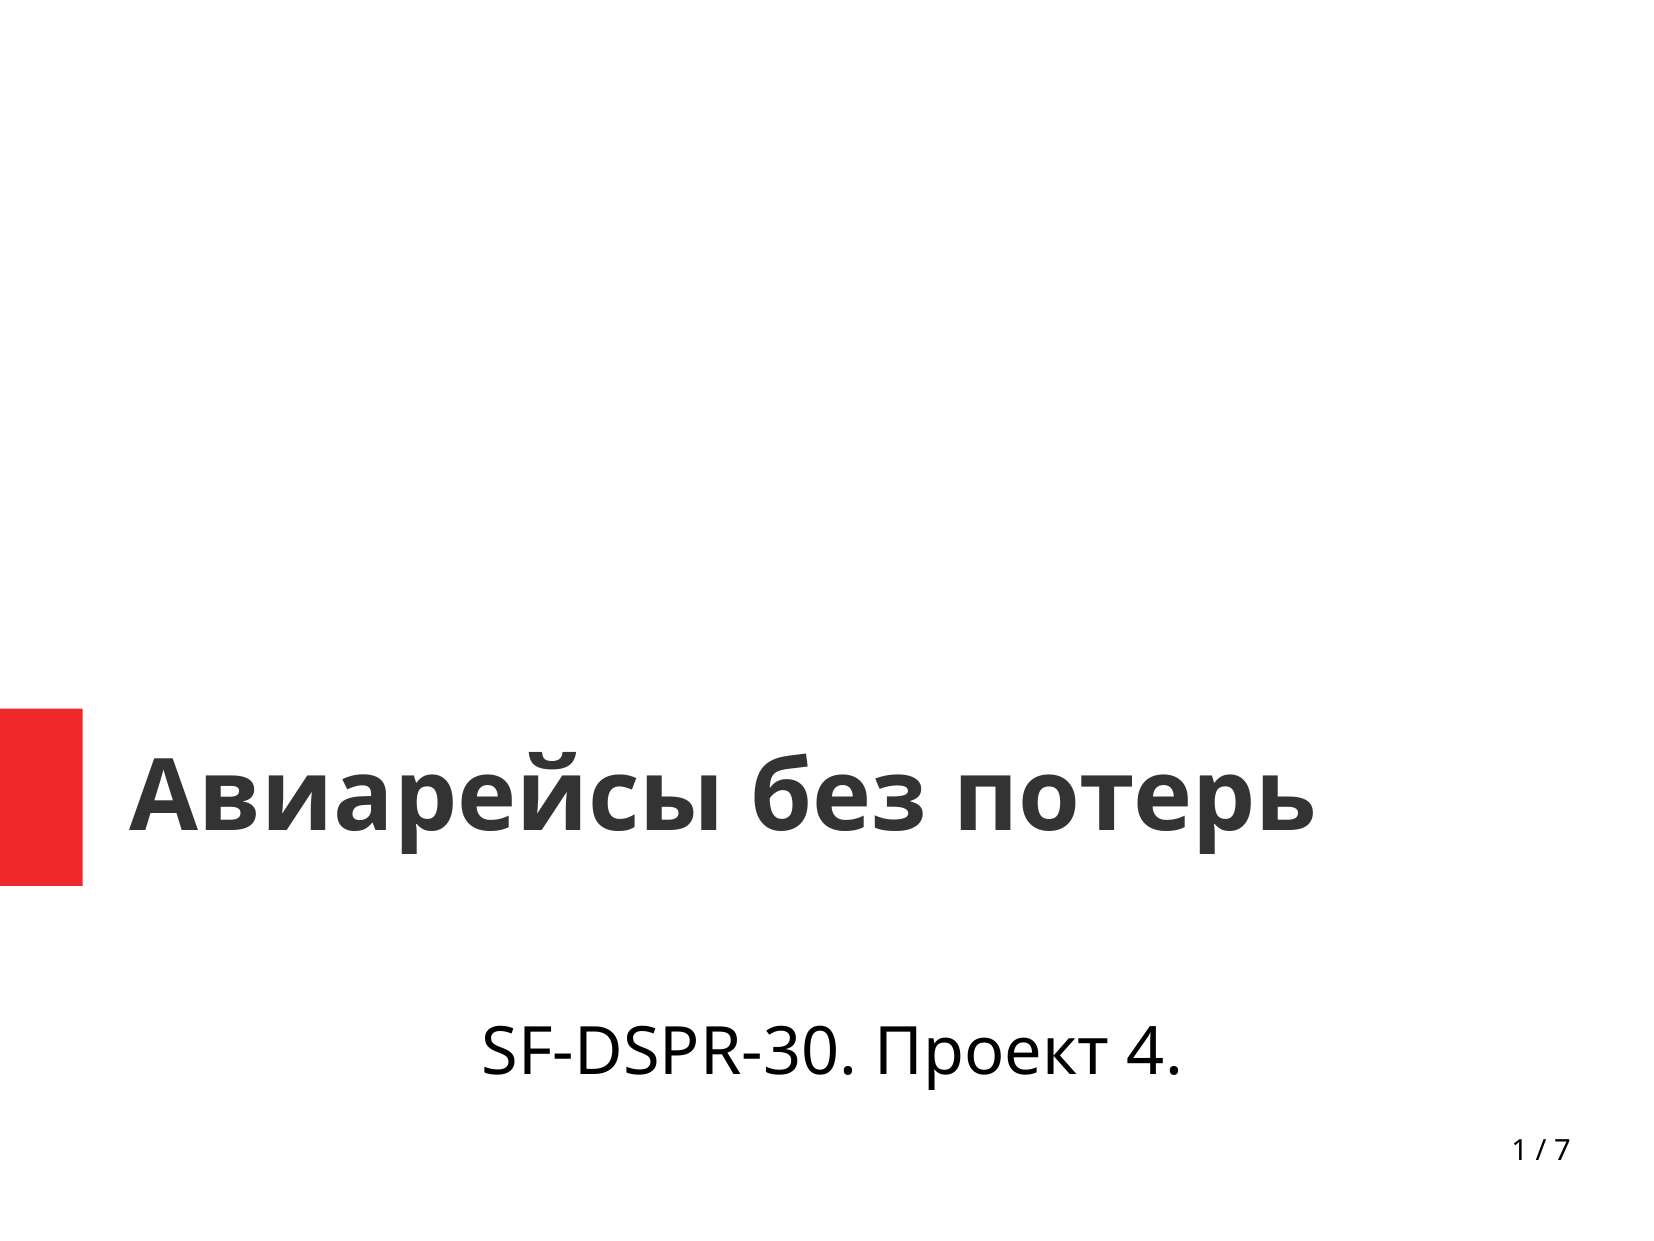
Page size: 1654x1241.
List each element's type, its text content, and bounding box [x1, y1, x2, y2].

title Авиарейсы без потерь [129, 655, 1536, 928]
subtitle SF-DSPR-30. Проект 4. [129, 968, 1536, 1130]
